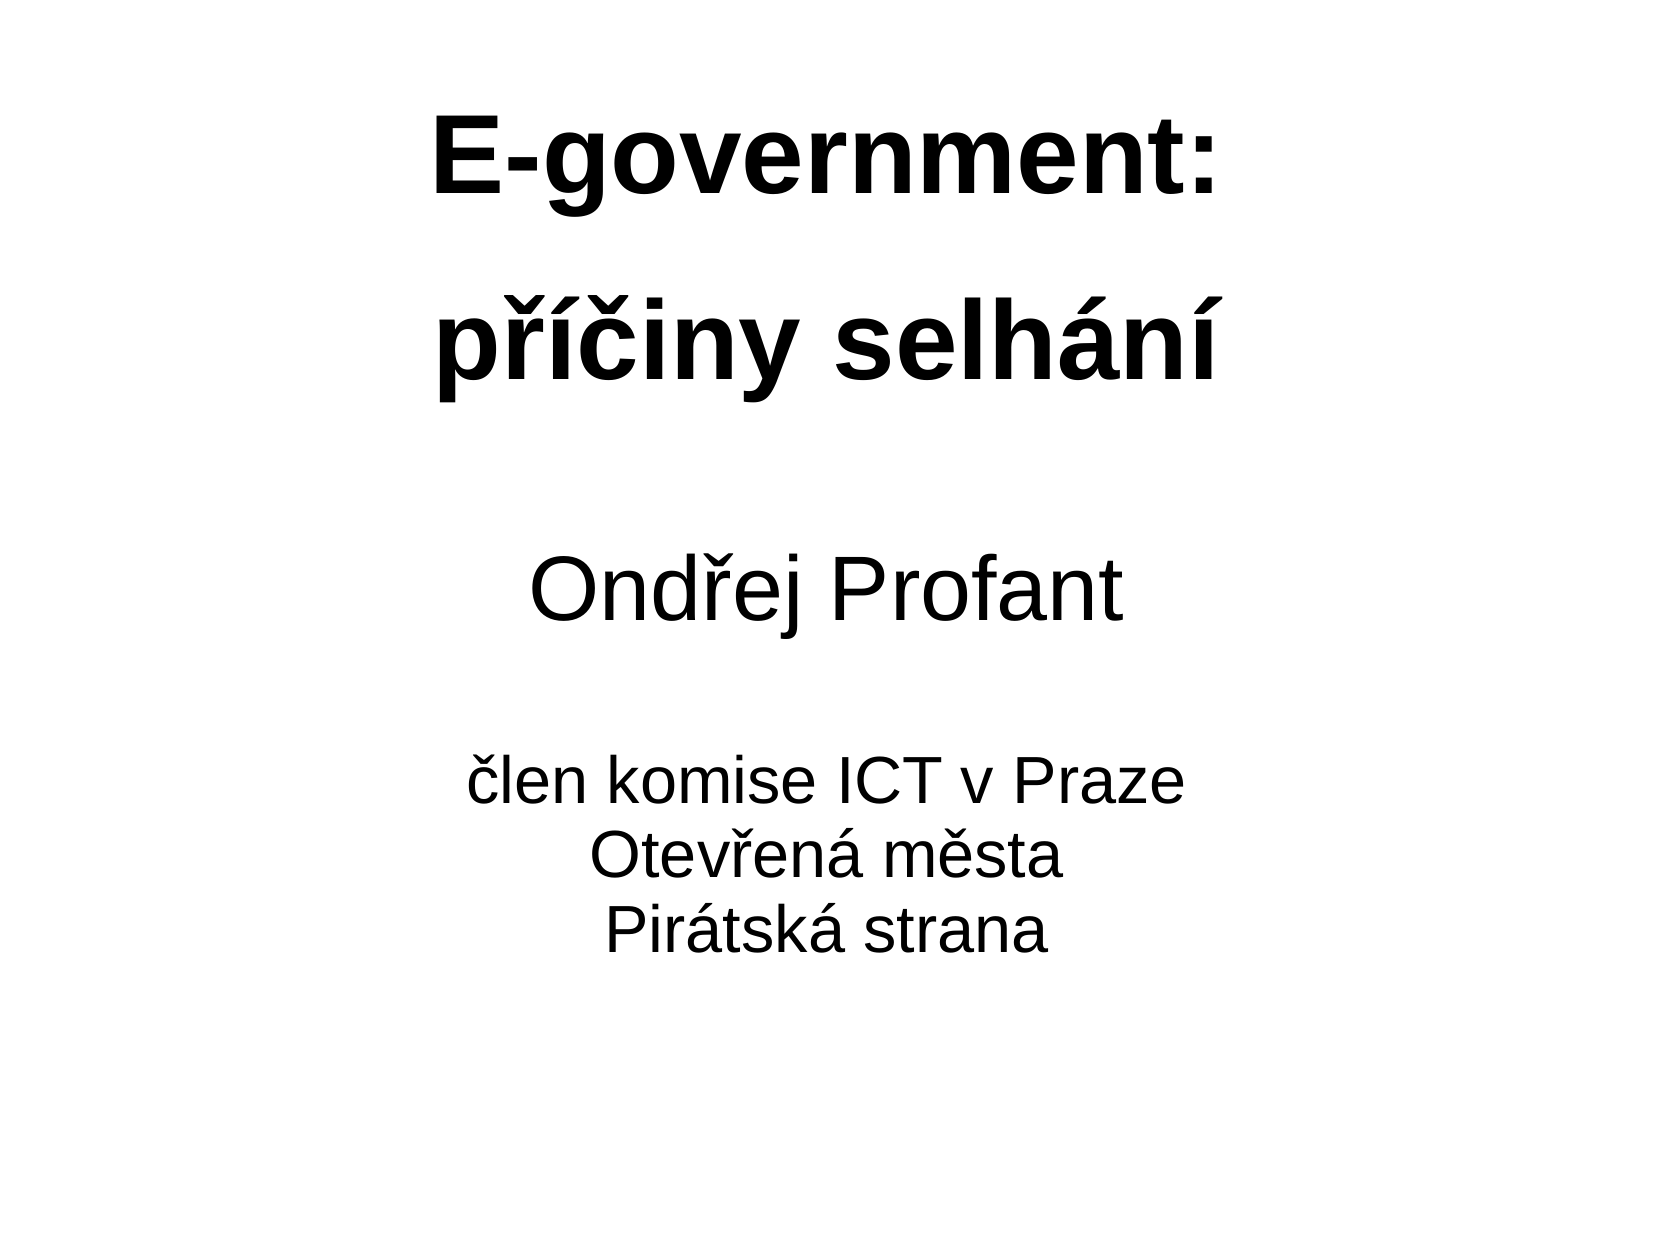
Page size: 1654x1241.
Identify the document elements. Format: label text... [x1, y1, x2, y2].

title E-government: příčiny selhání [82, 116, 1571, 290]
subtitle Ondřej Profant člen komise ICT v Praze Otevřená města Pirátská strana [82, 290, 1571, 1010]
